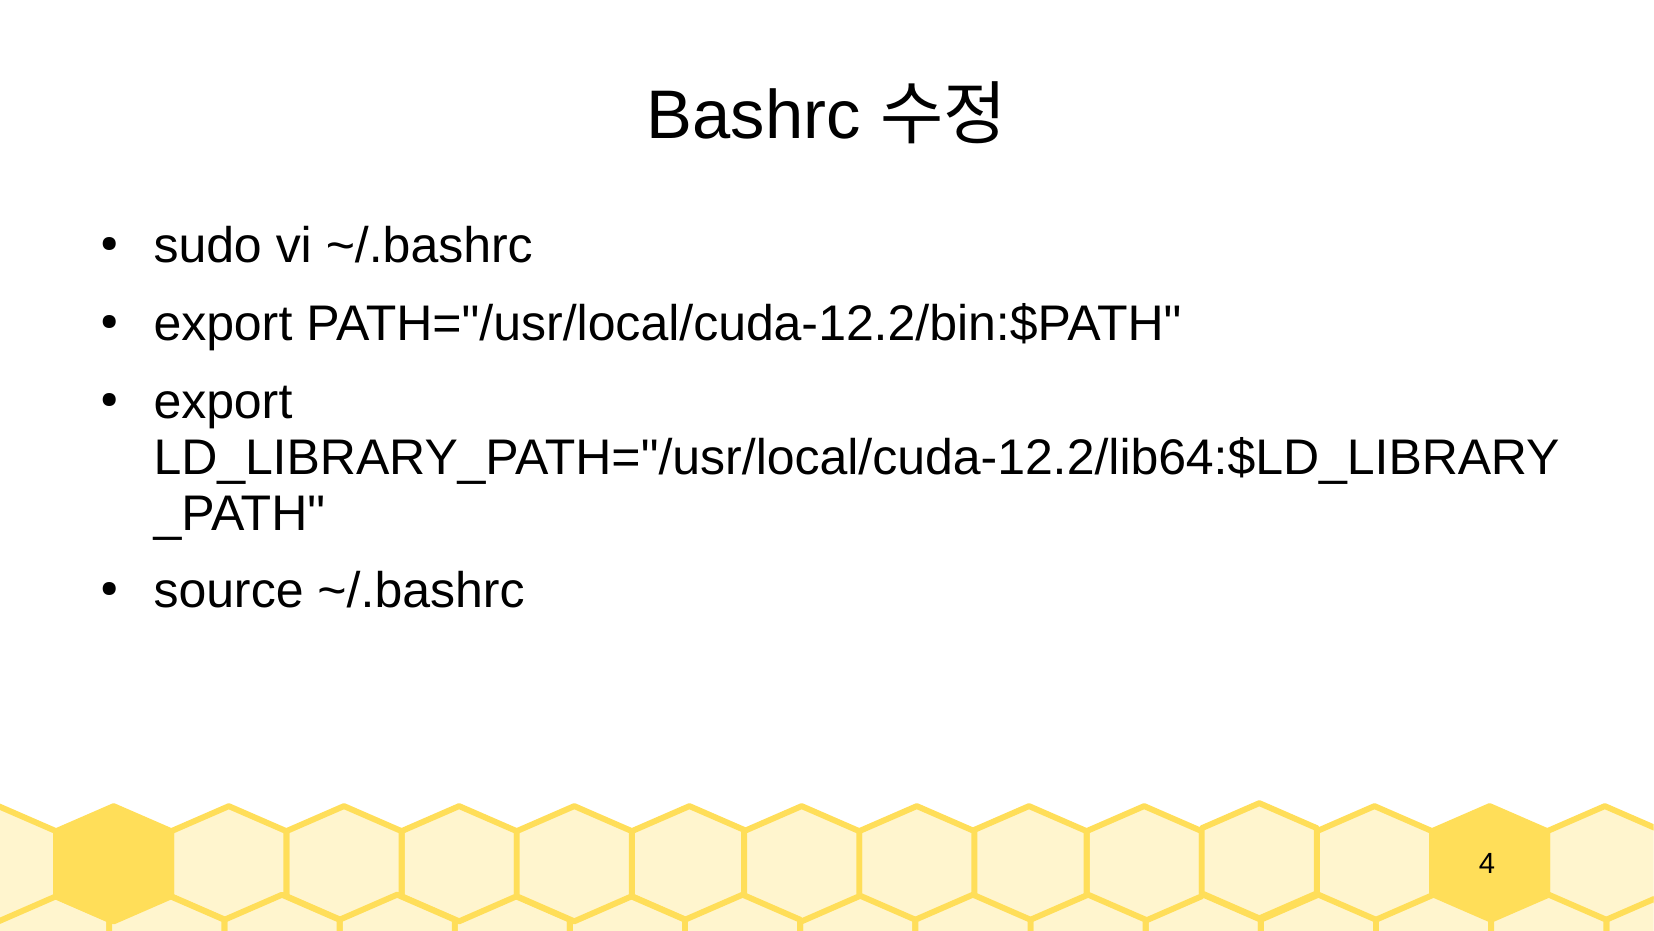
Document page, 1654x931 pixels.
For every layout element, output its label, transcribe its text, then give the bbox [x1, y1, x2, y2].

title Bashrc 수정 [82, 37, 1571, 193]
list sudo vi ~/.bashrc export PATH="/usr/local/cuda-12.2/bin:$PATH" export LD_LIBRARY_PATH="/usr/local/cuda-12.2/lib64:$LD_LIBRARY_PATH" source ~/.bashrc [82, 217, 1571, 758]
